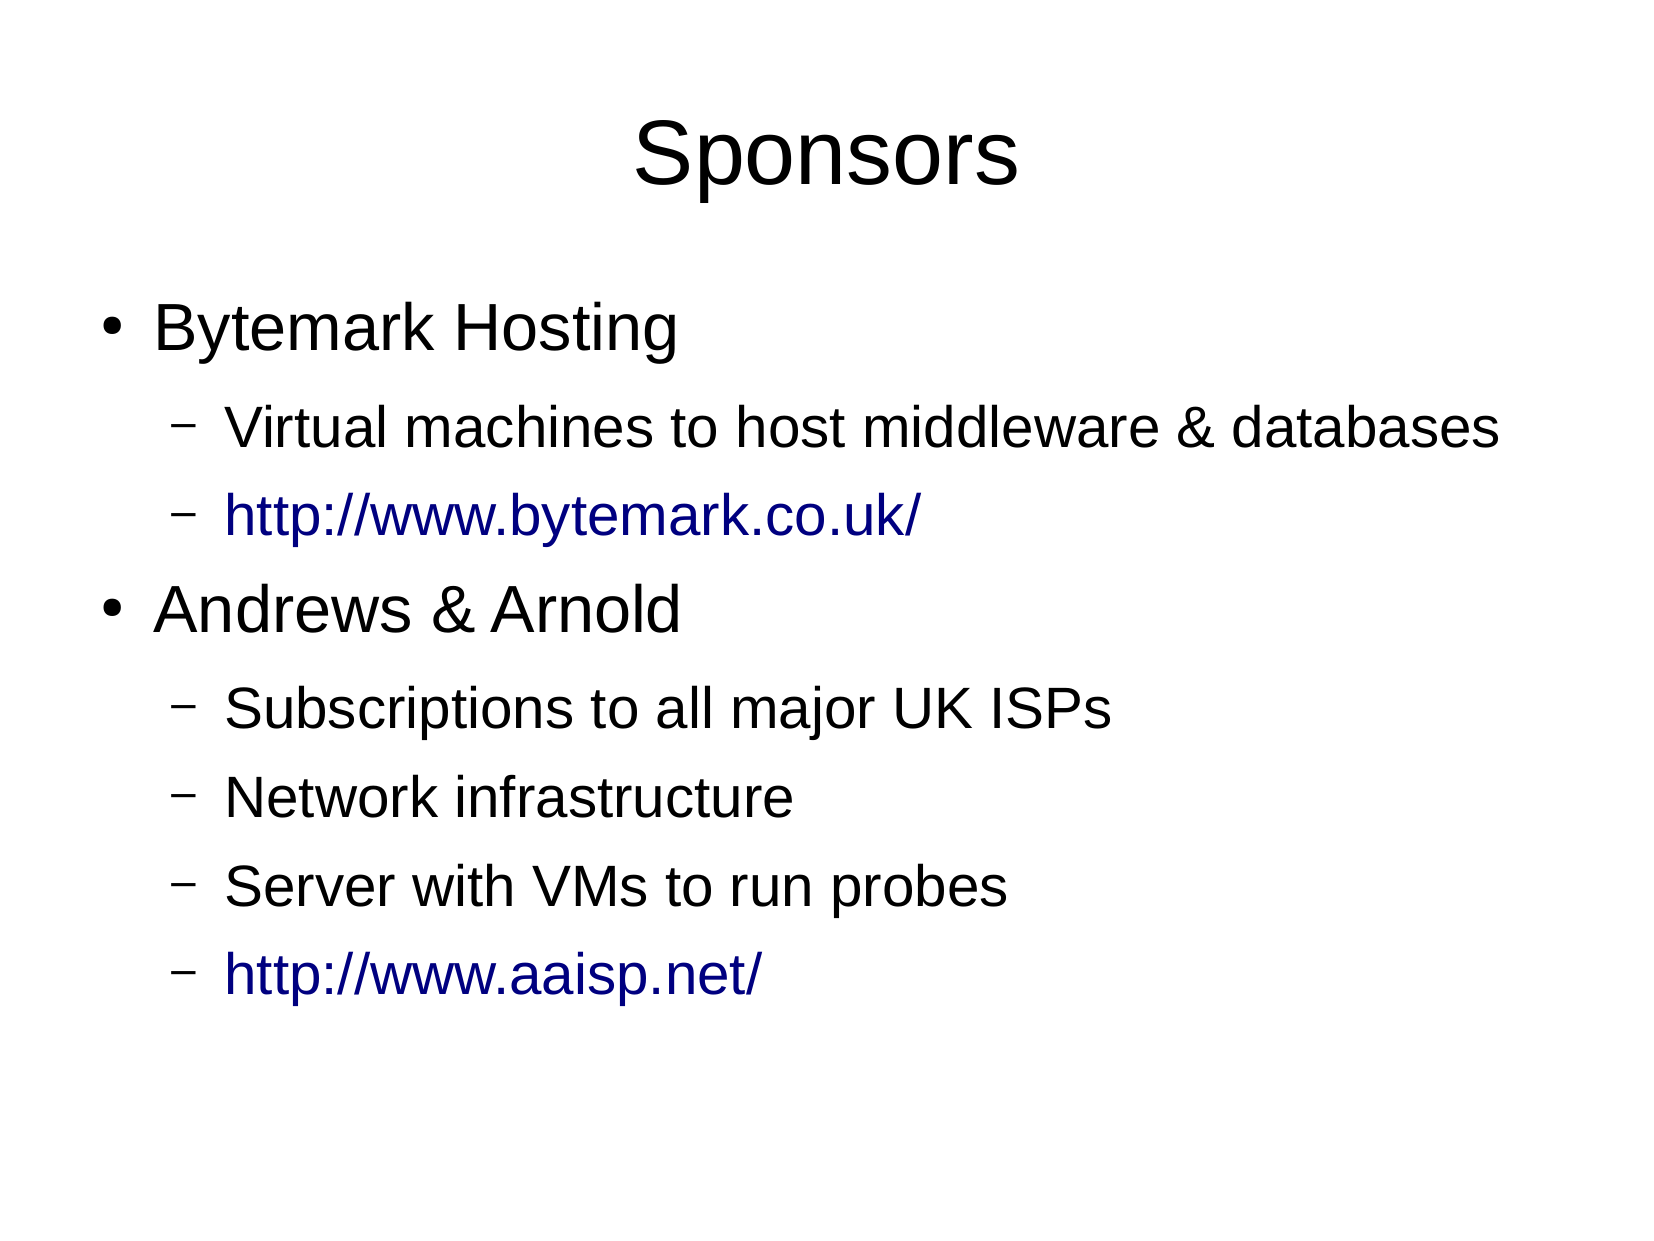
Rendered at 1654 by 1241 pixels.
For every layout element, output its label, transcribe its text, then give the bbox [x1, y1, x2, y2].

list Bytemark Hosting Virtual machines to host middleware & databases http://www.bytemark.co.uk/ Andrews & Arnold Subscriptions to all major UK ISPs Network infrastructure Server with VMs to run probes http://www.aaisp.net/ [82, 290, 1571, 1010]
title Sponsors [82, 49, 1571, 257]
